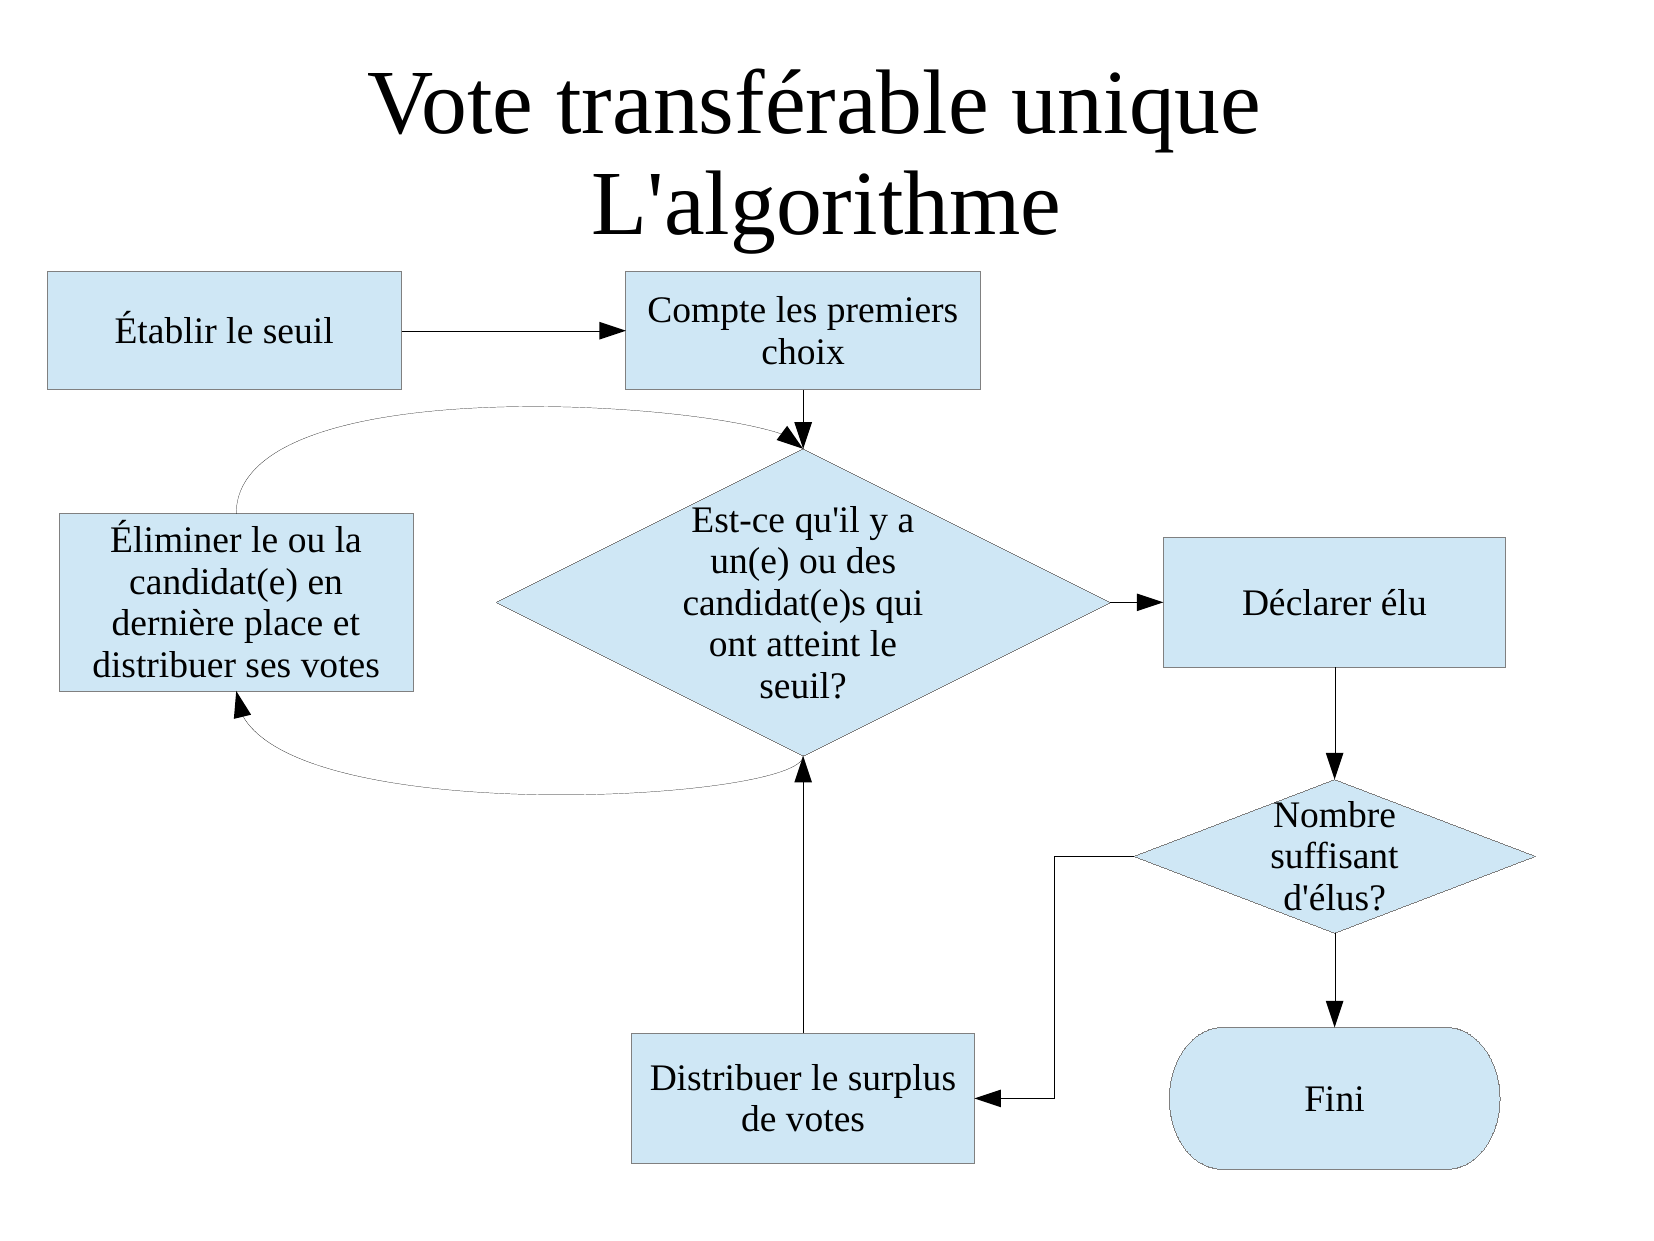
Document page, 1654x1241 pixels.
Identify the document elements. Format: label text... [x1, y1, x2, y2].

text_box Est-ce qu'il y a un(e) ou des candidat(e)s qui ont atteint le seuil? [496, 449, 1110, 756]
text_box Fini [1169, 1027, 1501, 1170]
text_box Compte les premiers choix [625, 271, 981, 390]
text_box Nombre suffisant d'élus? [1134, 779, 1536, 934]
title Vote transférable unique L'algorithme [82, 49, 1571, 257]
text_box Éliminer le ou la candidat(e) en dernière place et distribuer ses votes [59, 513, 414, 692]
text_box Établir le seuil [47, 271, 402, 390]
text_box Distribuer le surplus de votes [631, 1033, 975, 1164]
text_box Déclarer élu [1163, 537, 1506, 668]
